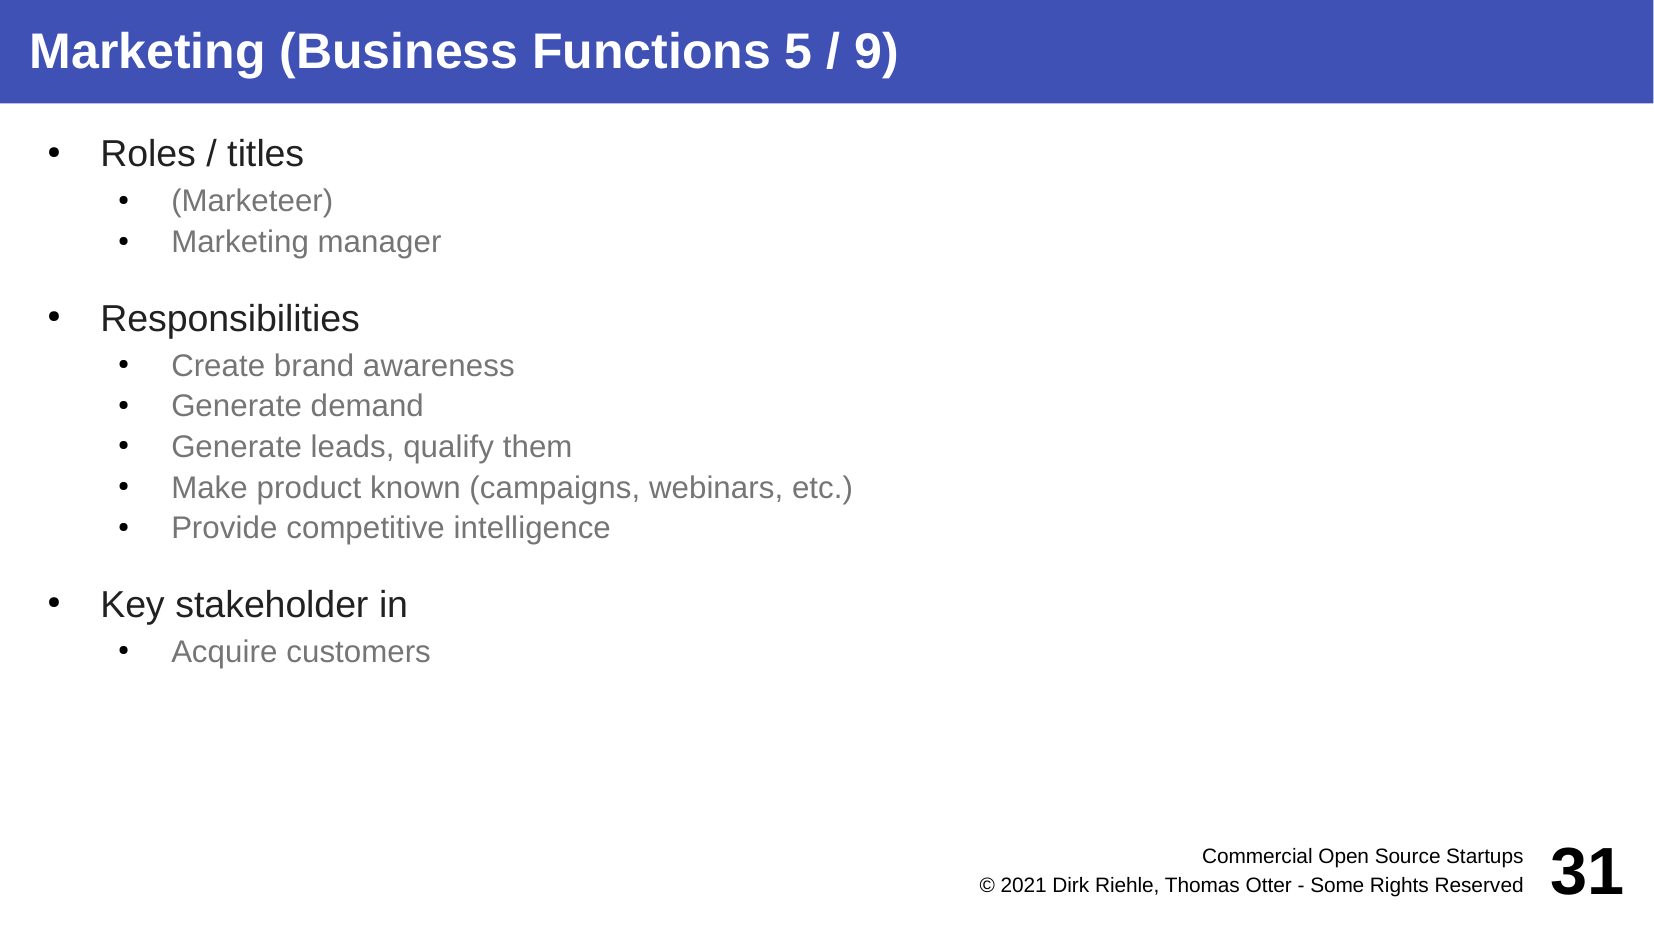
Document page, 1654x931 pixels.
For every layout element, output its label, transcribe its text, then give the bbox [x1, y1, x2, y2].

list Roles / titles (Marketeer) Marketing manager Responsibilities Create brand awareness Generate demand Generate leads, qualify them Make product known (campaigns, webinars, etc.) Provide competitive intelligence Key stakeholder in Acquire customers [29, 132, 1625, 813]
title Marketing (Business Functions 5 / 9) [0, 0, 1654, 104]
